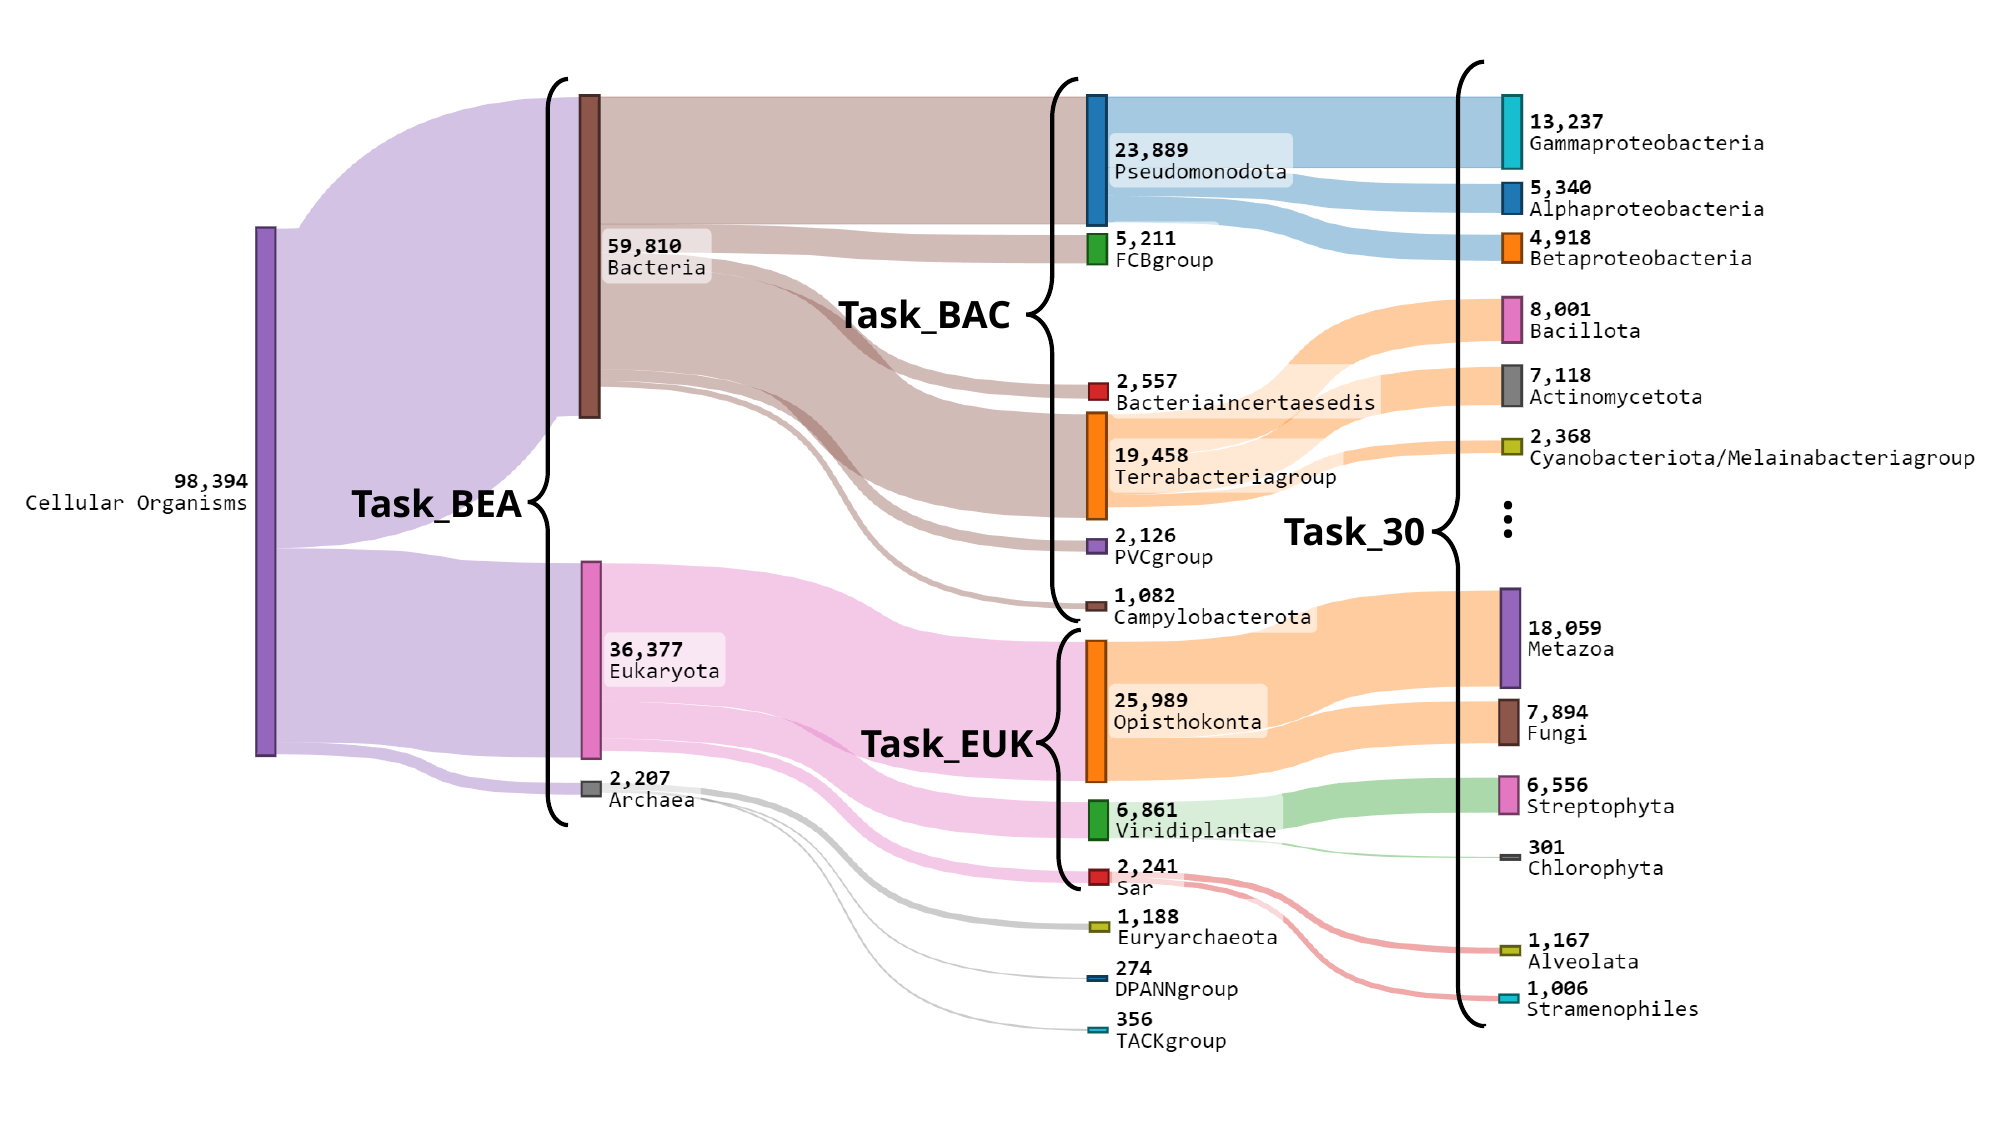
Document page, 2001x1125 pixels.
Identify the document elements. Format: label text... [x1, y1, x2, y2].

text_box Task_BAC [822, 283, 1020, 344]
text_box Task_BEA [335, 472, 530, 534]
picture [0, 63, 2000, 1064]
text_box … [1486, 483, 1563, 551]
text_box Task_30 [1268, 500, 1434, 562]
text_box Task_EUK [845, 712, 1052, 773]
